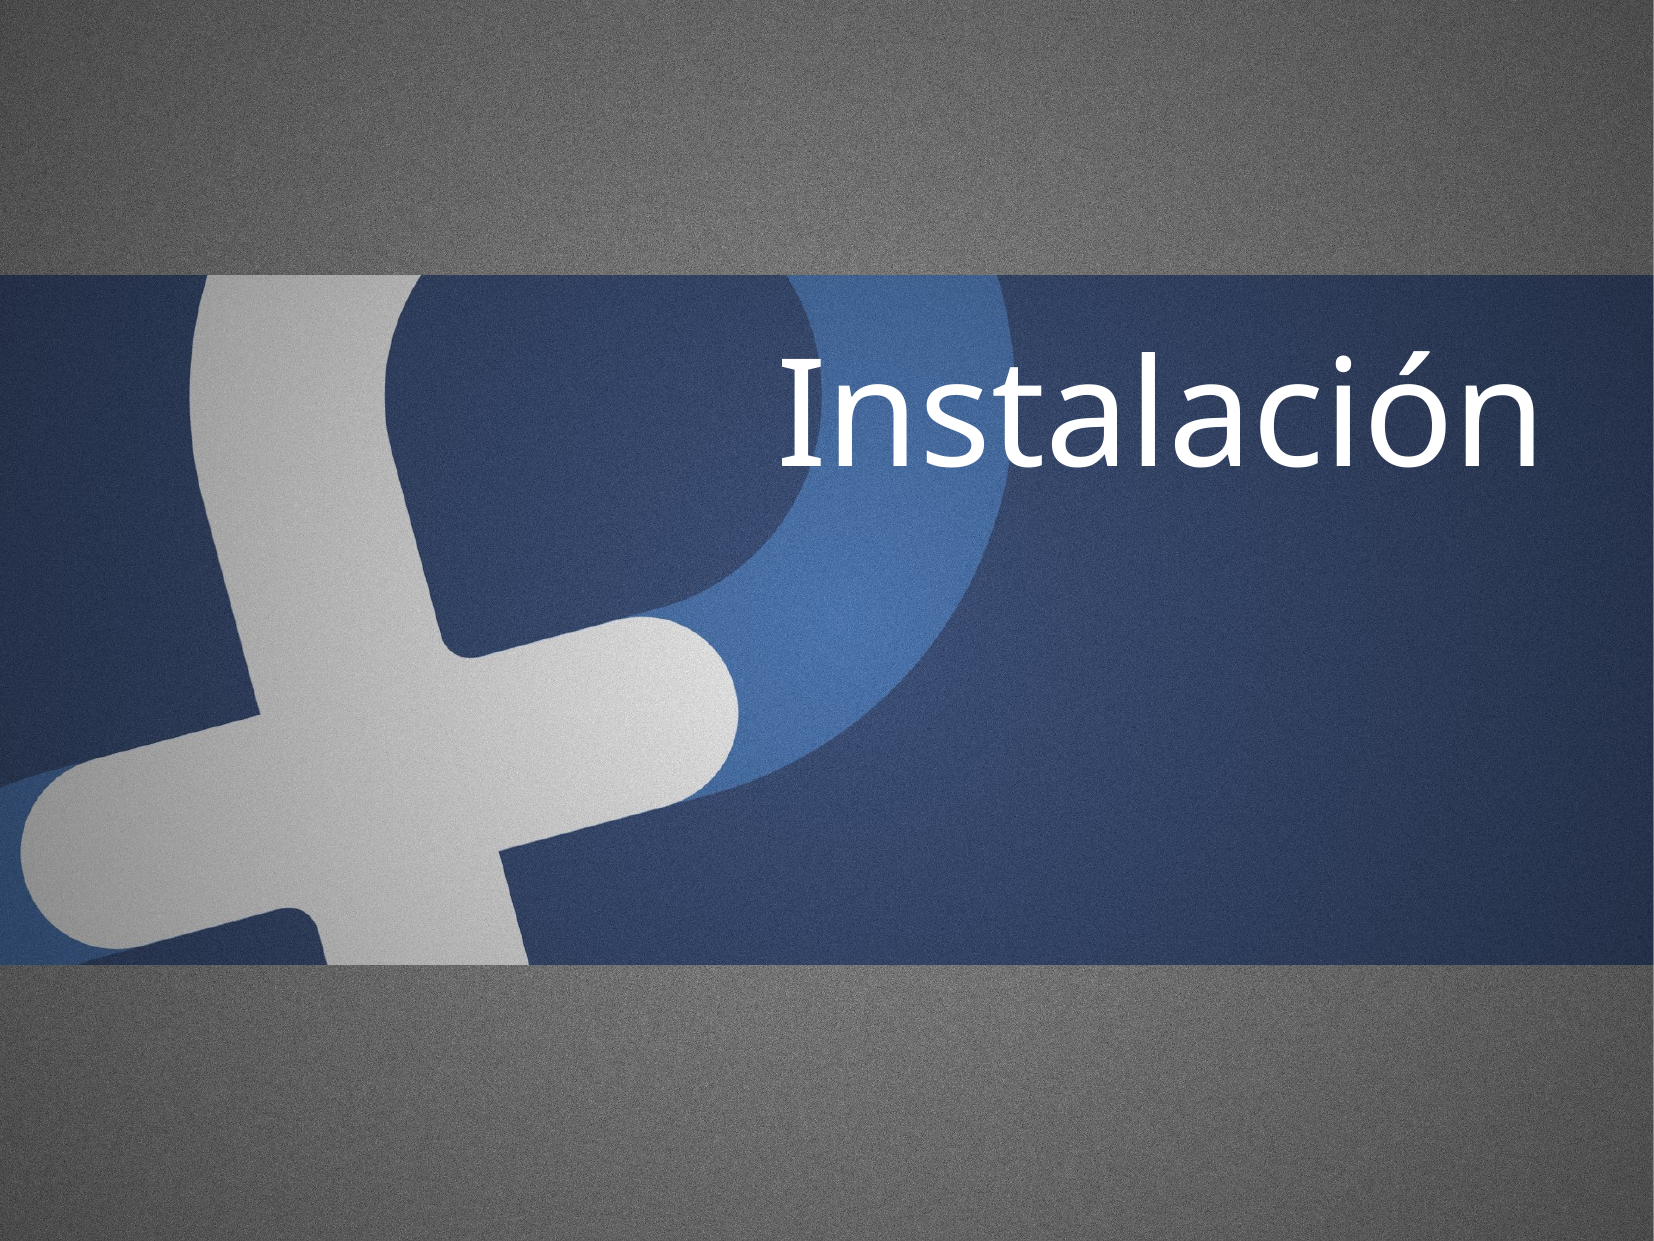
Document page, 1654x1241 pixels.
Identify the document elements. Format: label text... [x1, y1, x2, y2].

picture [0, 0, 1654, 1241]
text_box Instalación [447, 315, 1563, 654]
